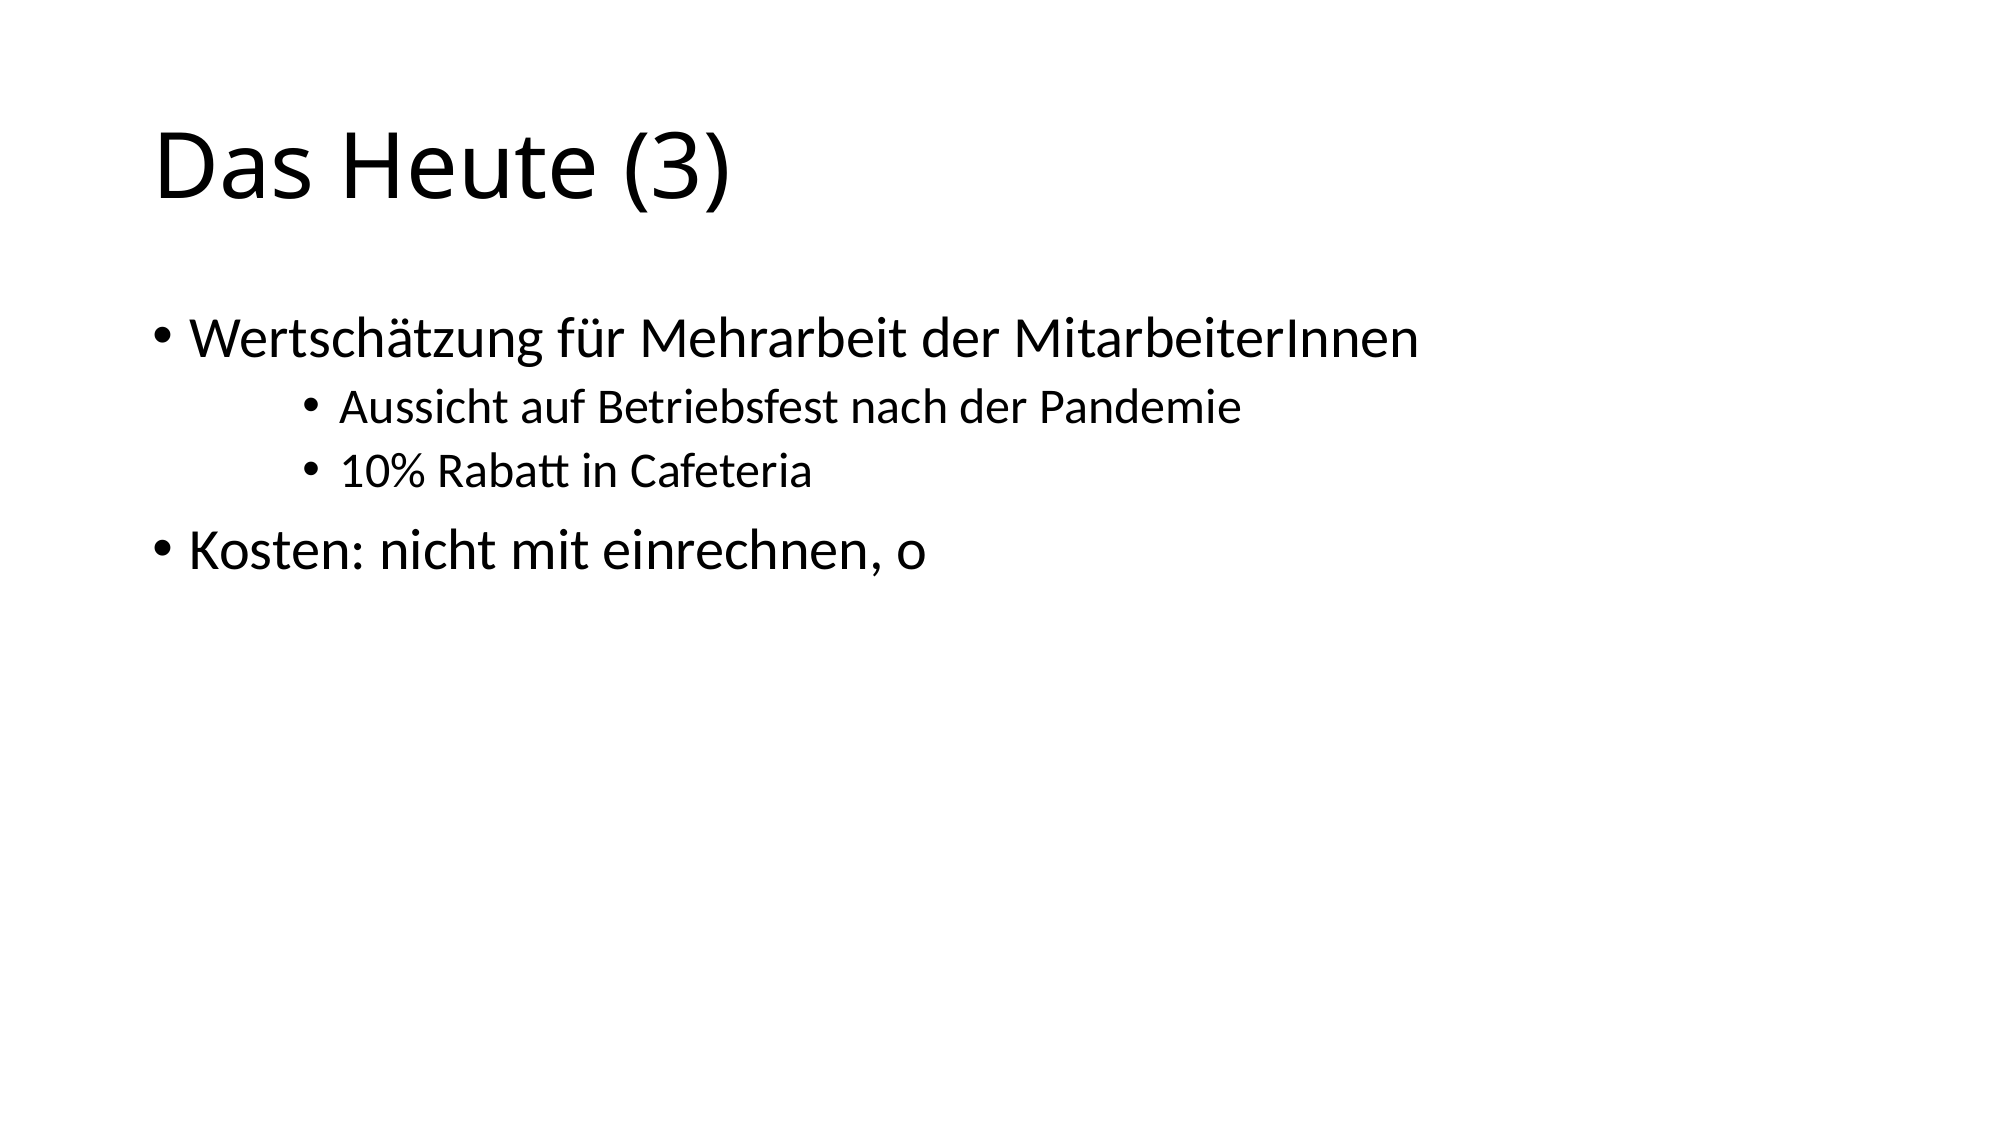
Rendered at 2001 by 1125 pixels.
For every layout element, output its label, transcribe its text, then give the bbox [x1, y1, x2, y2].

list Wertschätzung für Mehrarbeit der MitarbeiterInnen Aussicht auf Betriebsfest nach der Pandemie 10% Rabatt in Cafeteria Kosten: nicht mit einrechnen, o [137, 299, 1863, 1014]
title Das Heute (3) [137, 59, 1863, 278]
